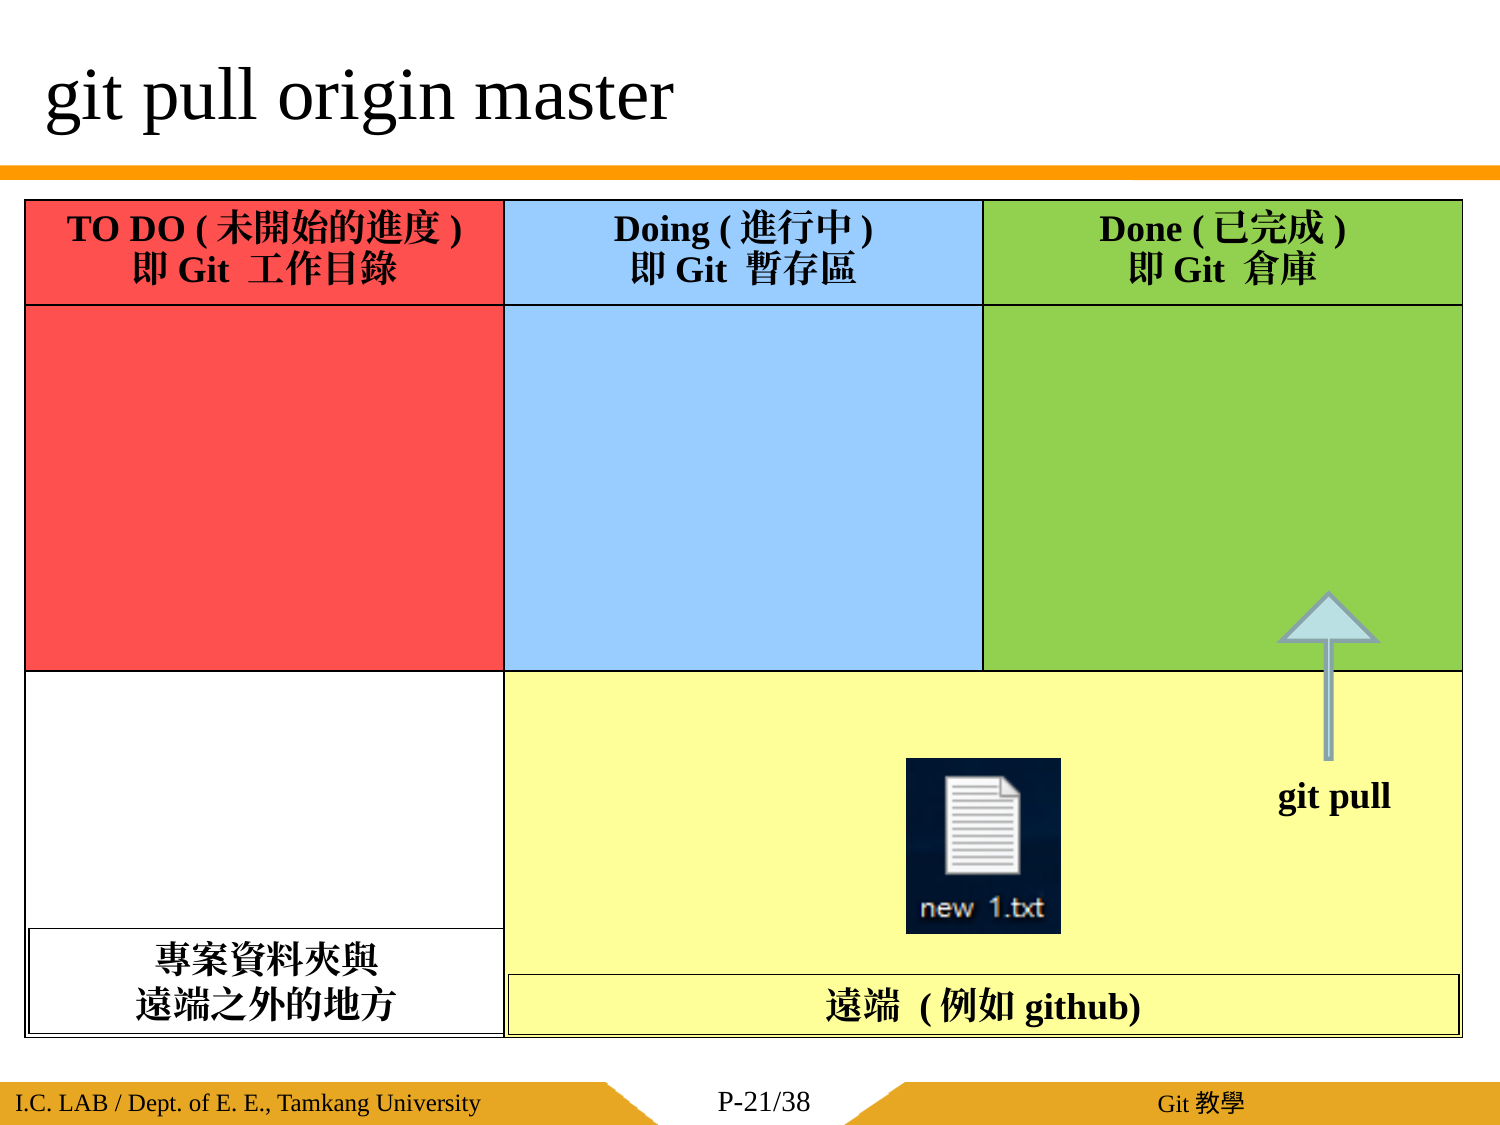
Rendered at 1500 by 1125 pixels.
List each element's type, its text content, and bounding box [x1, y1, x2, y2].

text_box 專案資料夾與 遠端之外的地方 [29, 928, 505, 1034]
picture [842, 1082, 1500, 1125]
table_cell [26, 672, 503, 1037]
text_box git pull [1234, 763, 1436, 824]
table_header Doing (進行中) 即Git 暫存區 [505, 201, 982, 304]
table_cell [505, 306, 982, 670]
text_box [1281, 593, 1377, 759]
title git pull origin master [29, 19, 1459, 161]
picture [0, 1082, 658, 1125]
table_cell [26, 306, 503, 670]
table_header Done (已完成) 即Git 倉庫 [984, 201, 1462, 304]
picture [906, 758, 1061, 934]
table_cell [984, 306, 1462, 670]
table_cell [505, 672, 1462, 1037]
table_header TO DO (未開始的進度) 即Git 工作目錄 [26, 201, 503, 304]
text_box 遠端 (例如github) [508, 974, 1459, 1035]
